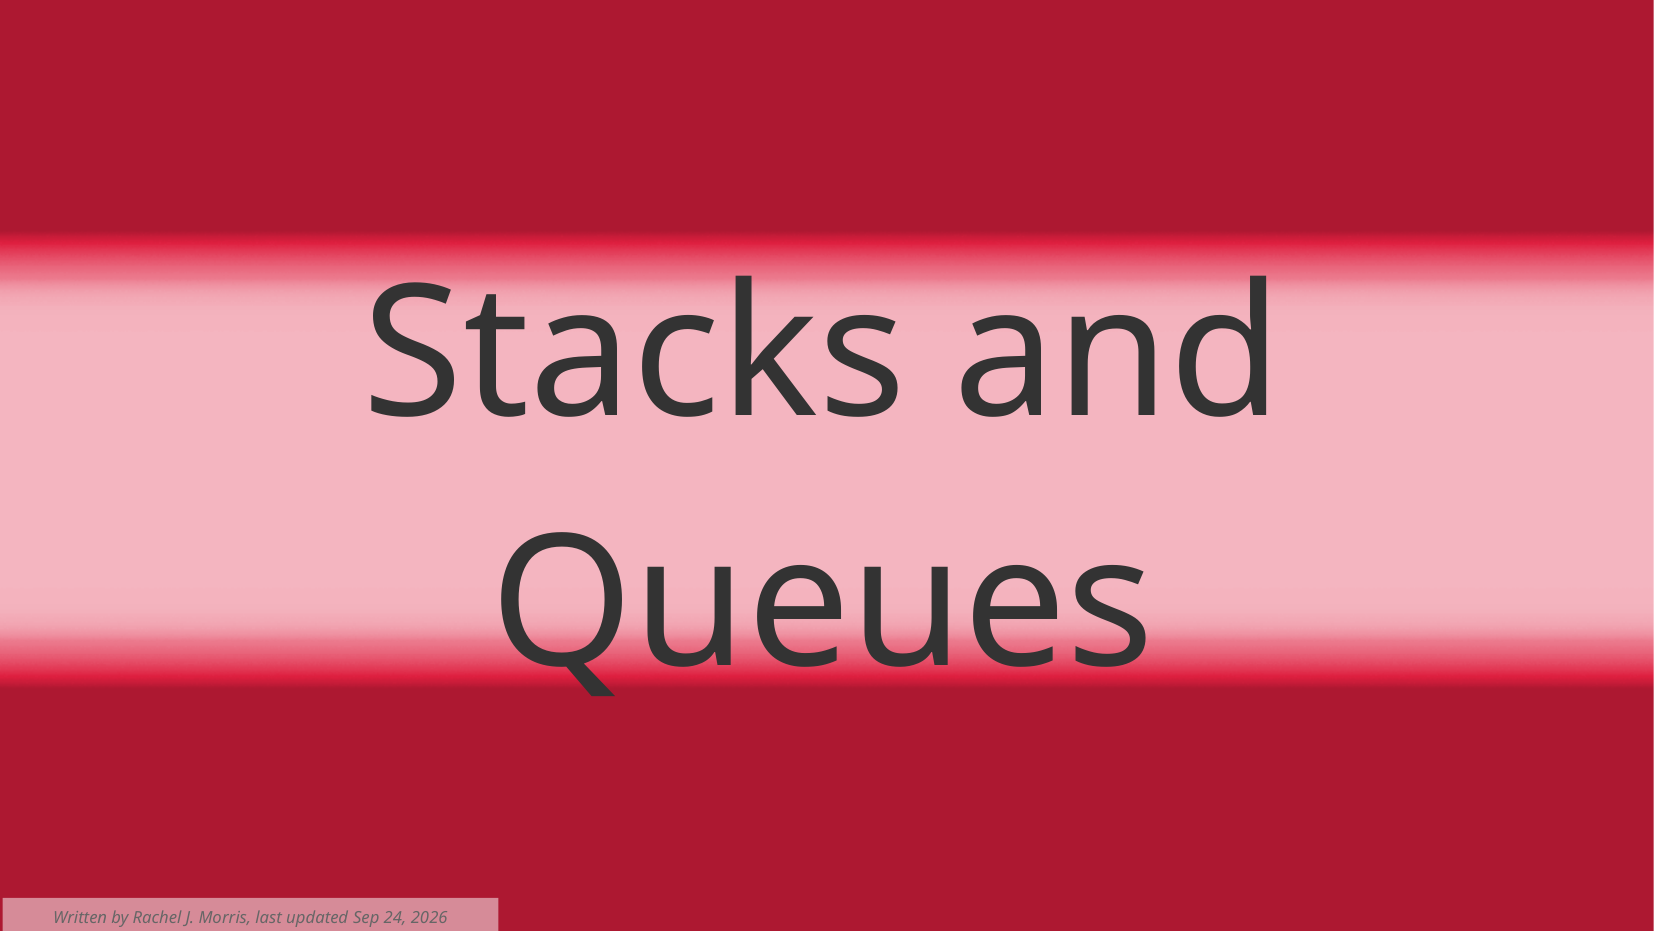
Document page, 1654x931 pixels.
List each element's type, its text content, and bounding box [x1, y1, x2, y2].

text_box Written by Rachel J. Morris, last updated Oct 9, 2017 [2, 900, 499, 931]
picture [0, 0, 1654, 931]
title Stacks and Queues [64, 60, 1582, 879]
